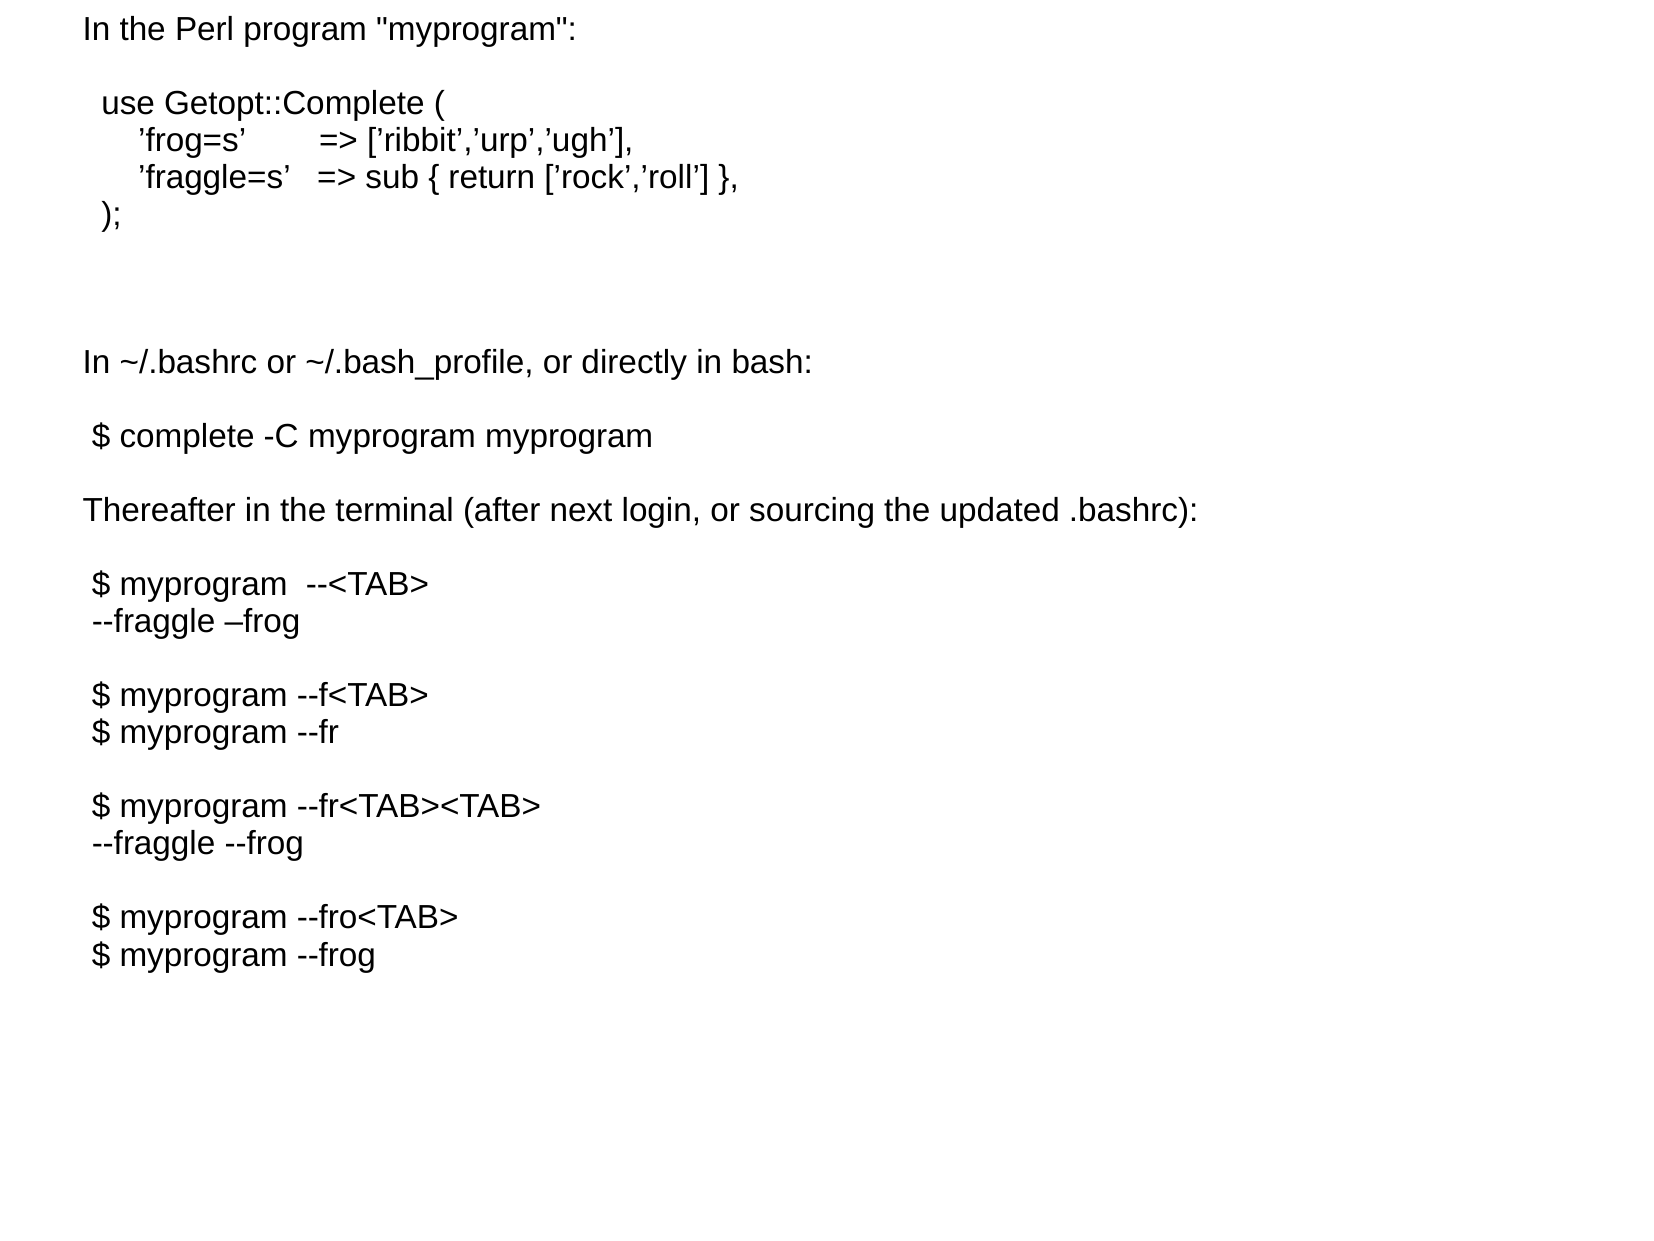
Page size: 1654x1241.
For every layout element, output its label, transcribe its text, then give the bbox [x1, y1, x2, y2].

subtitle In the Perl program "myprogram": use Getopt::Complete ( ’frog=s’ => [’ribbit’,’urp’,’ugh’], ’fraggle=s’ => sub { return [’rock’,’roll’] }, ); In ~/.bashrc or ~/.bash_profile, or directly in bash: $ complete ‐C myprogram myprogram Thereafter in the terminal (after next login, or sourcing the updated .bashrc): $ myprogram --<TAB> --fraggle –frog $ myprogram ‐‐f<TAB> $ myprogram ‐‐fr $ myprogram ‐‐fr<TAB><TAB> --fraggle --frog $ myprogram ‐‐fro<TAB> $ myprogram ‐‐frog [82, 10, 1571, 1070]
